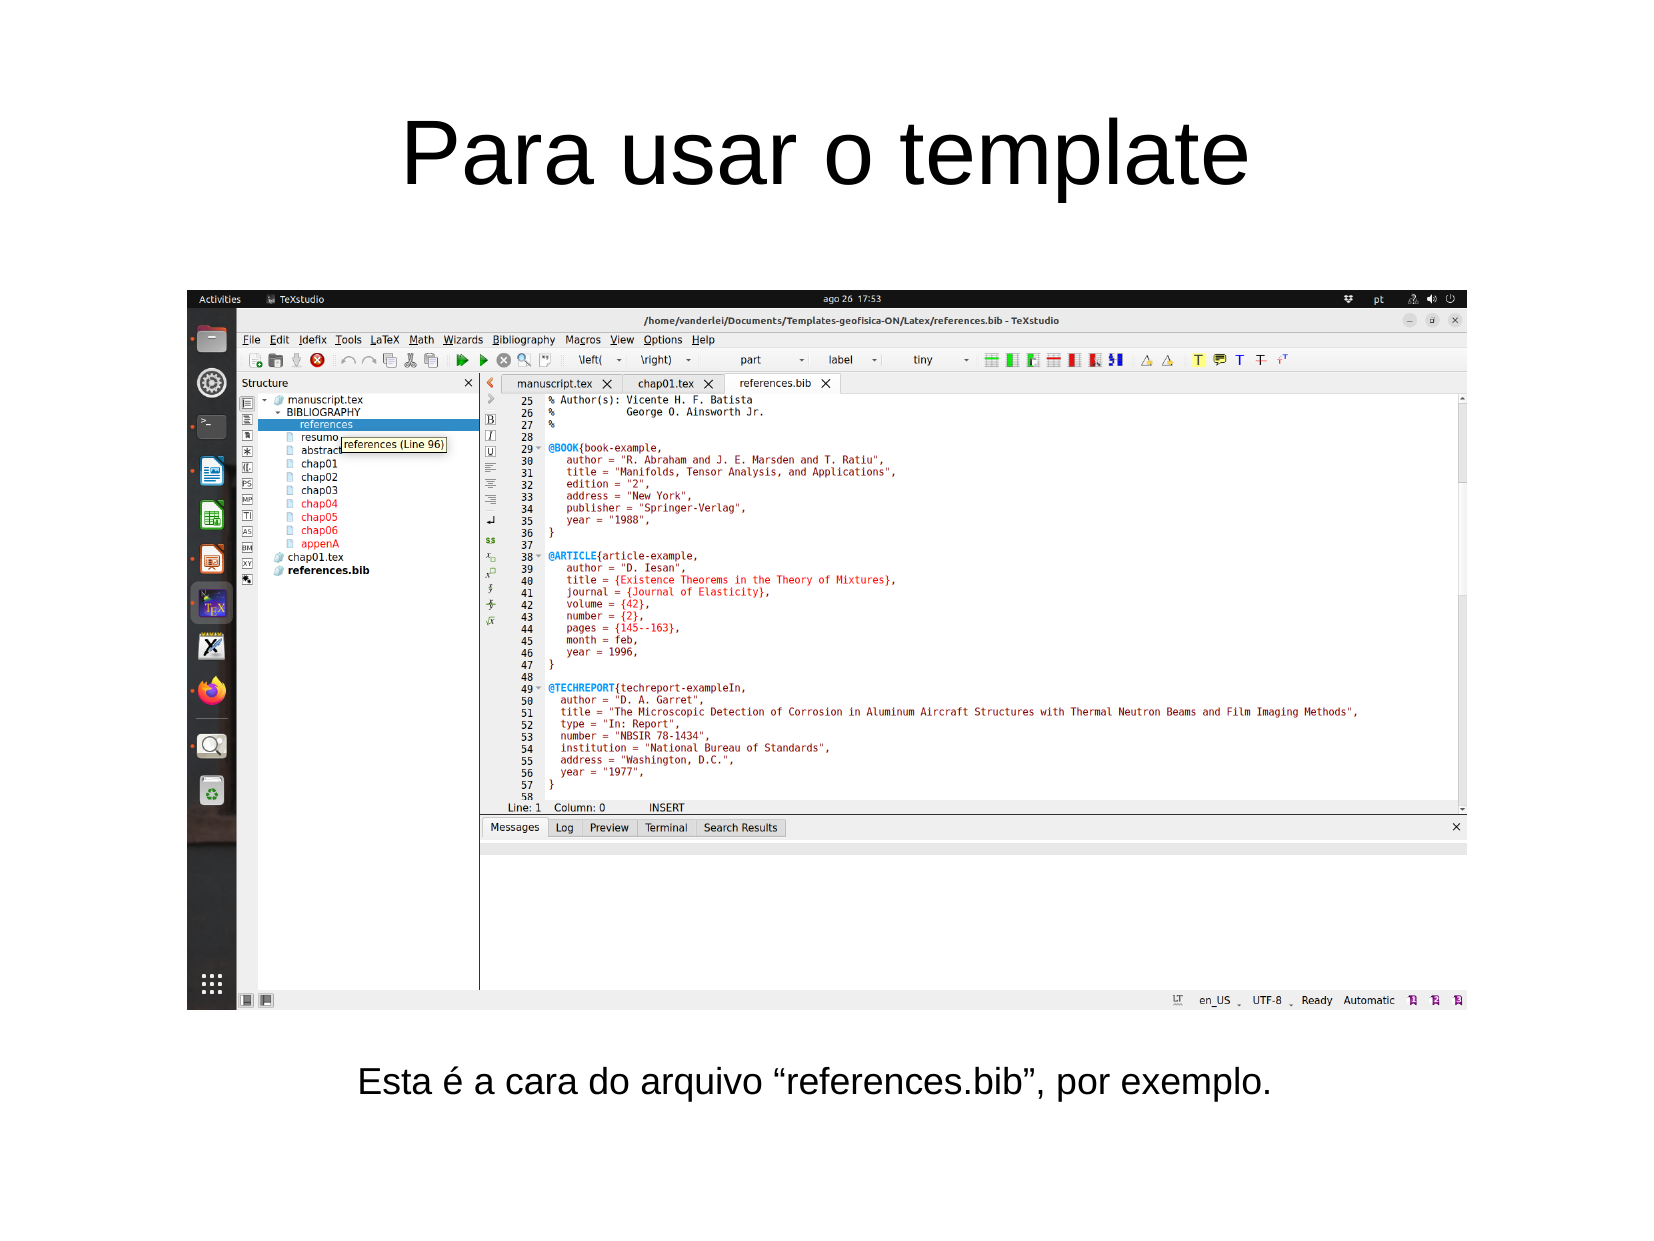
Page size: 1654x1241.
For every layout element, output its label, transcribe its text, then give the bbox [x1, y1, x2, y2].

title Para usar o template [82, 49, 1571, 257]
picture [187, 290, 1467, 1010]
text_box Esta é a cara do arquivo “references.bib”, por exemplo. [342, 1053, 1512, 1111]
